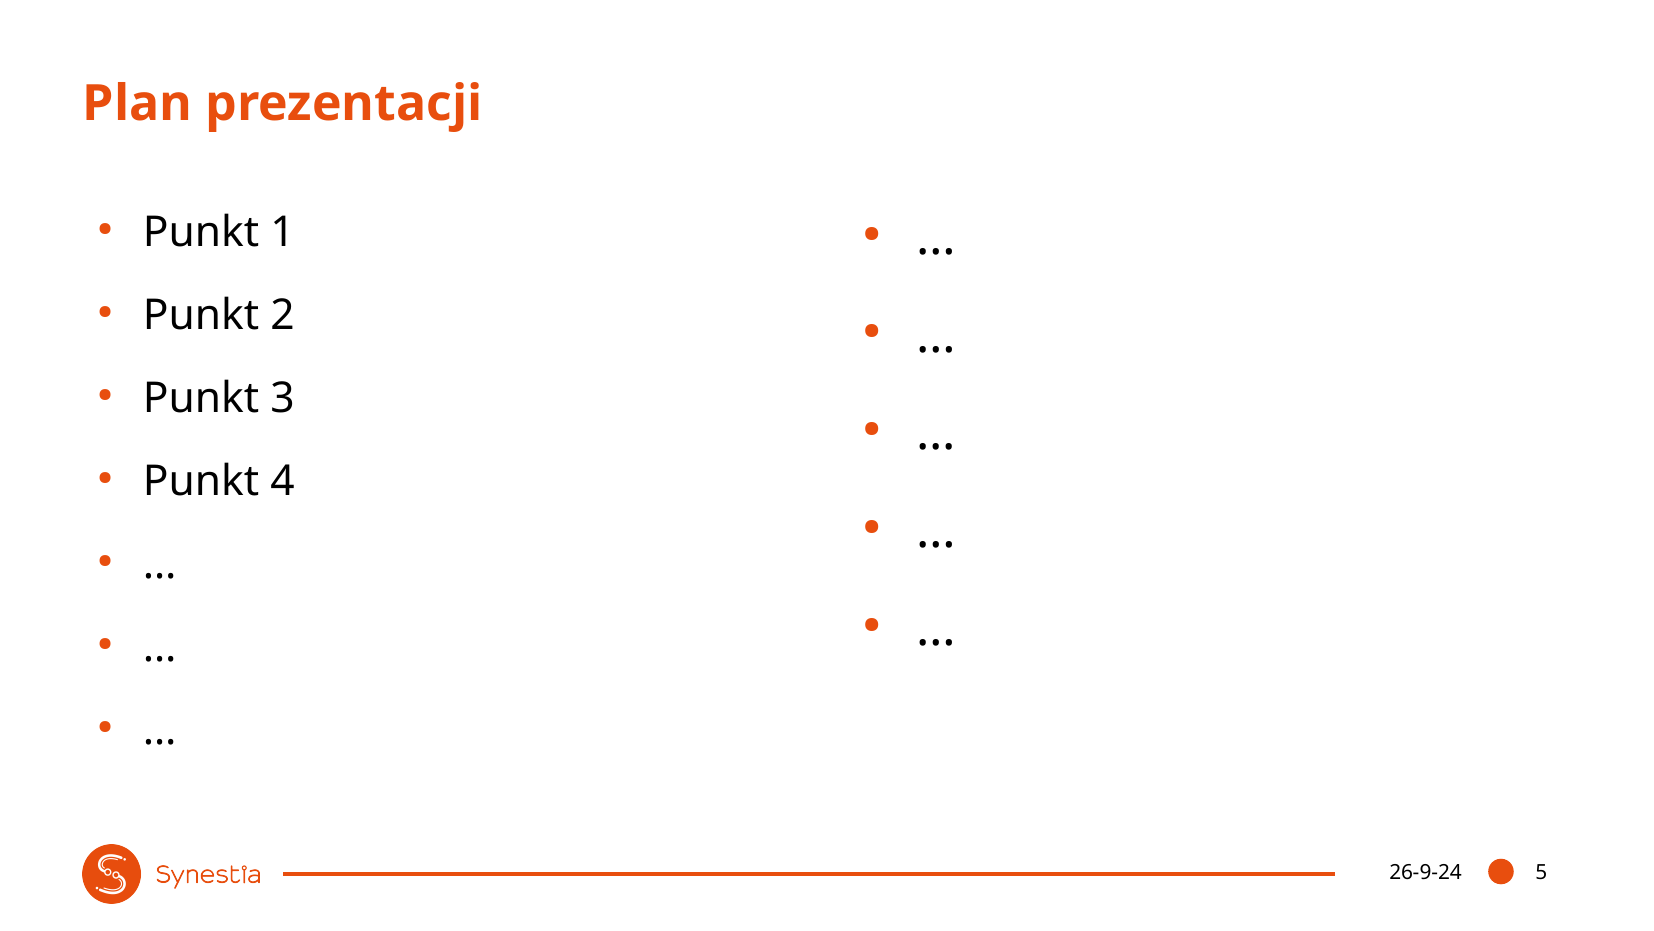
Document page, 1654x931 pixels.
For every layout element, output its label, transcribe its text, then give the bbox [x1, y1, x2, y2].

list … … ... … … [845, 200, 1572, 758]
title Plan prezentacji [82, 37, 1571, 166]
list Punkt 1 Punkt 2 Punkt 3 Punkt 4 … … … [82, 200, 809, 758]
picture [82, 844, 260, 904]
